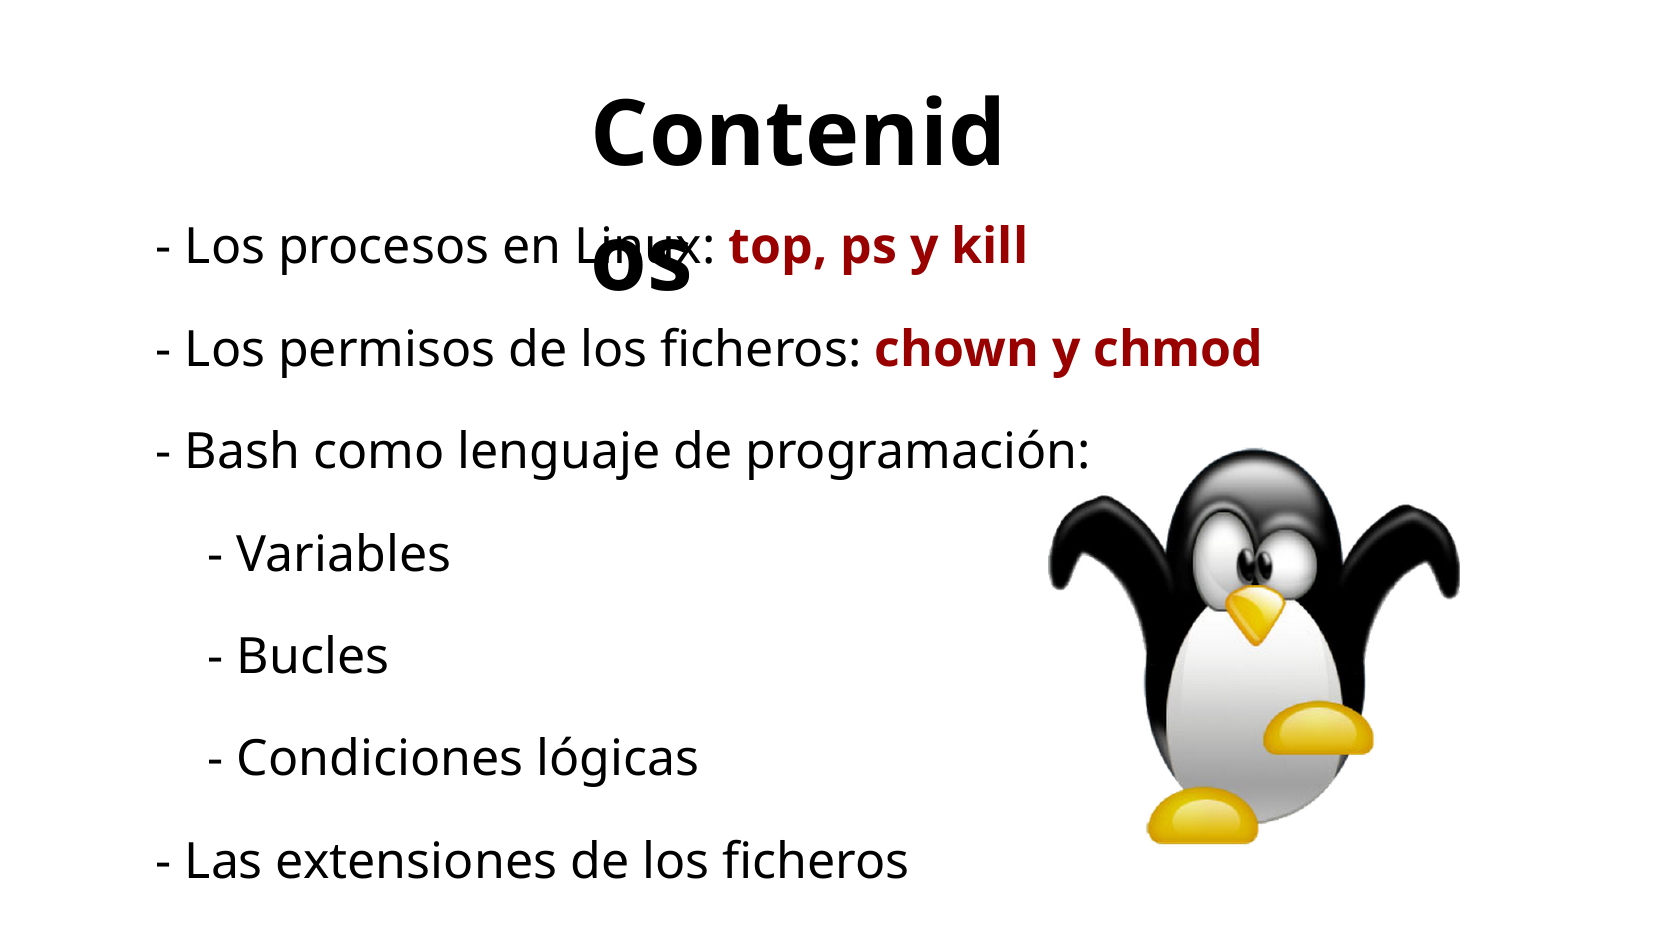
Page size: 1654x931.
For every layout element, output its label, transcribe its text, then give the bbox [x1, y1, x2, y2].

text_box Contenidos [575, 59, 1078, 167]
text_box - Los procesos en Linux: top, ps y kill - Los permisos de los ficheros: chown y chmod - Bash como lenguaje de programación: - Variables - Bucles - Condiciones lógicas - Las extensiones de los ficheros - El script - El filtrado de texto: awk y sed [141, 168, 1565, 865]
picture [1048, 439, 1460, 850]
